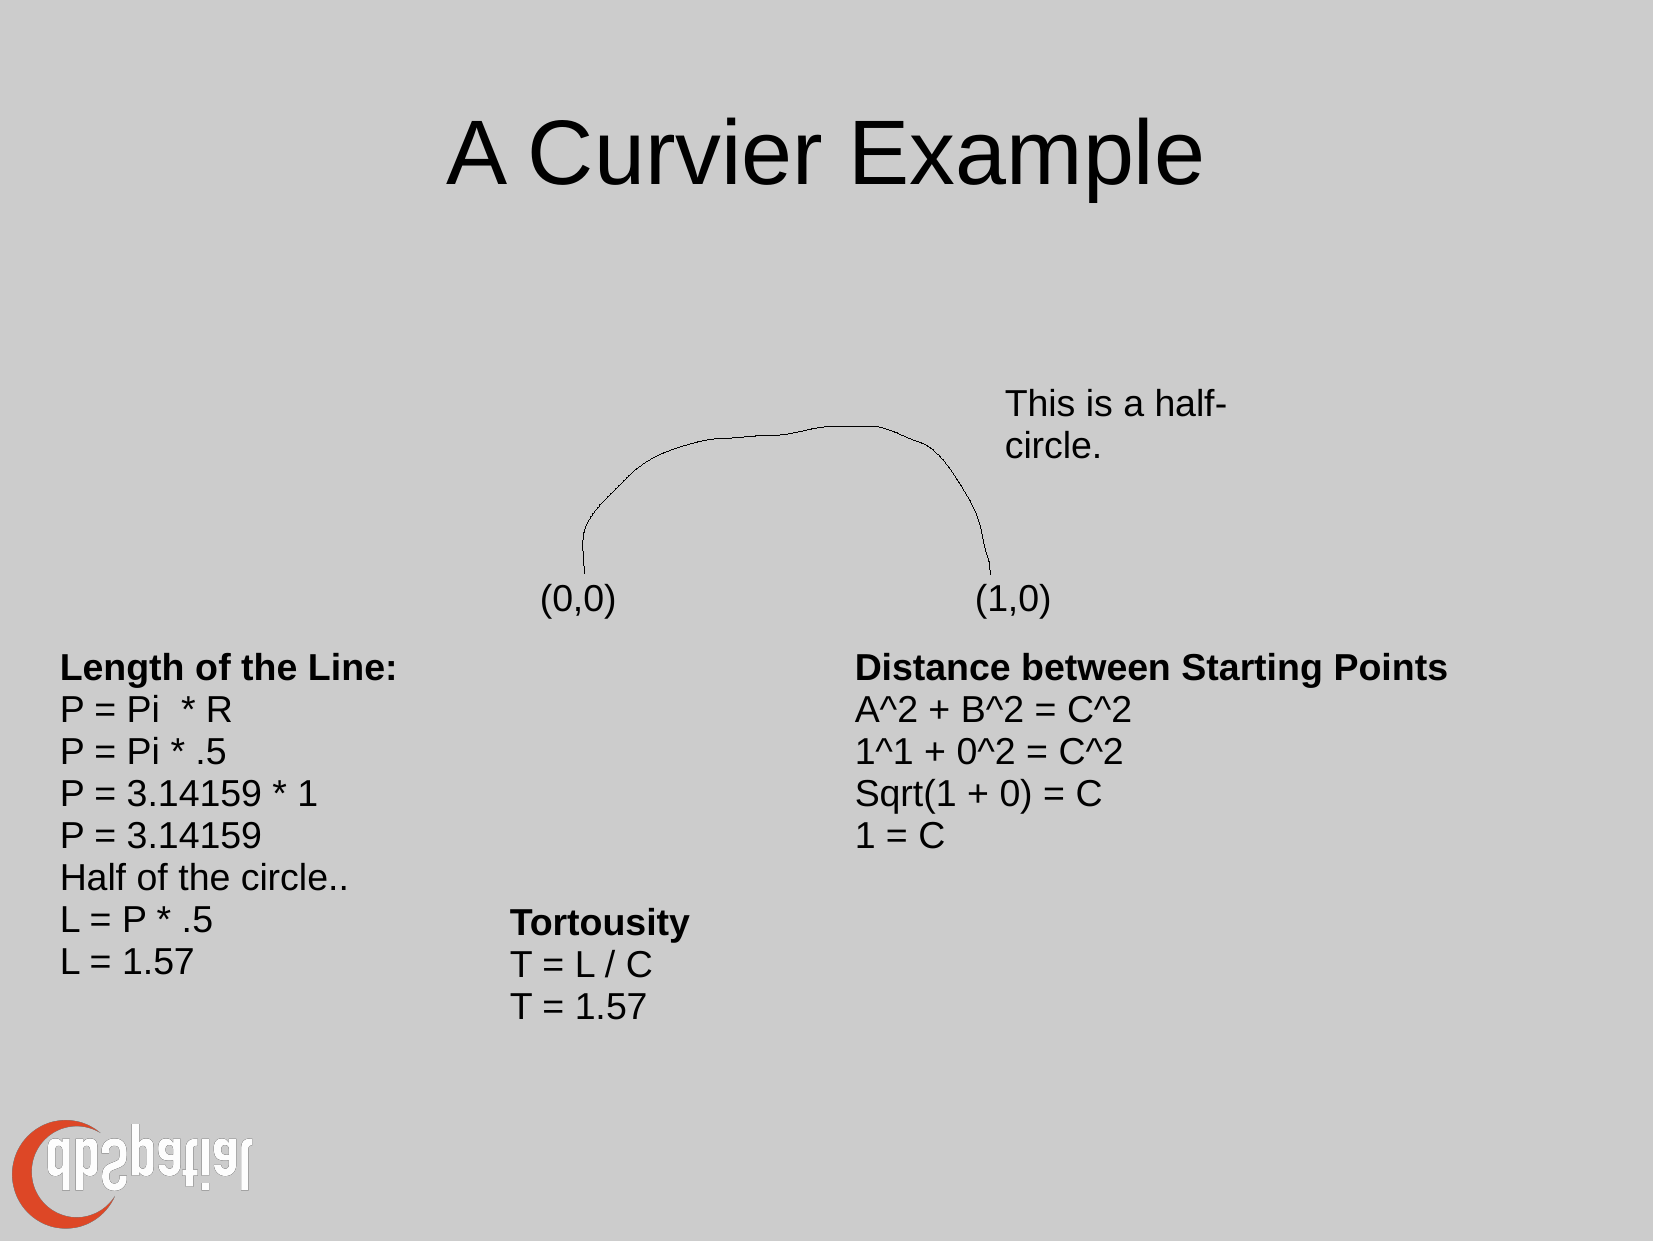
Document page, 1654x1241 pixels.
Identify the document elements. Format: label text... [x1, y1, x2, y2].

text_box This is a half-circle. [990, 375, 1336, 474]
text_box (0,0) [525, 570, 676, 627]
title A Curvier Example [82, 49, 1571, 257]
text_box (1,0) [960, 570, 1201, 627]
text_box Length of the Line: P = Pi * R P = Pi * .5 P = 3.14159 * 1 P = 3.14159 Half of the circle.. L = P * .5 L = 1.57 [45, 639, 541, 991]
text_box Tortousity T = L / C T = 1.57 [495, 894, 1171, 1036]
text_box Distance between Starting Points A^2 + B^2 = C^2 1^1 + 0^2 = C^2 Sqrt(1 + 0) = C 1 = C [840, 639, 1561, 907]
picture [9, 1118, 255, 1231]
